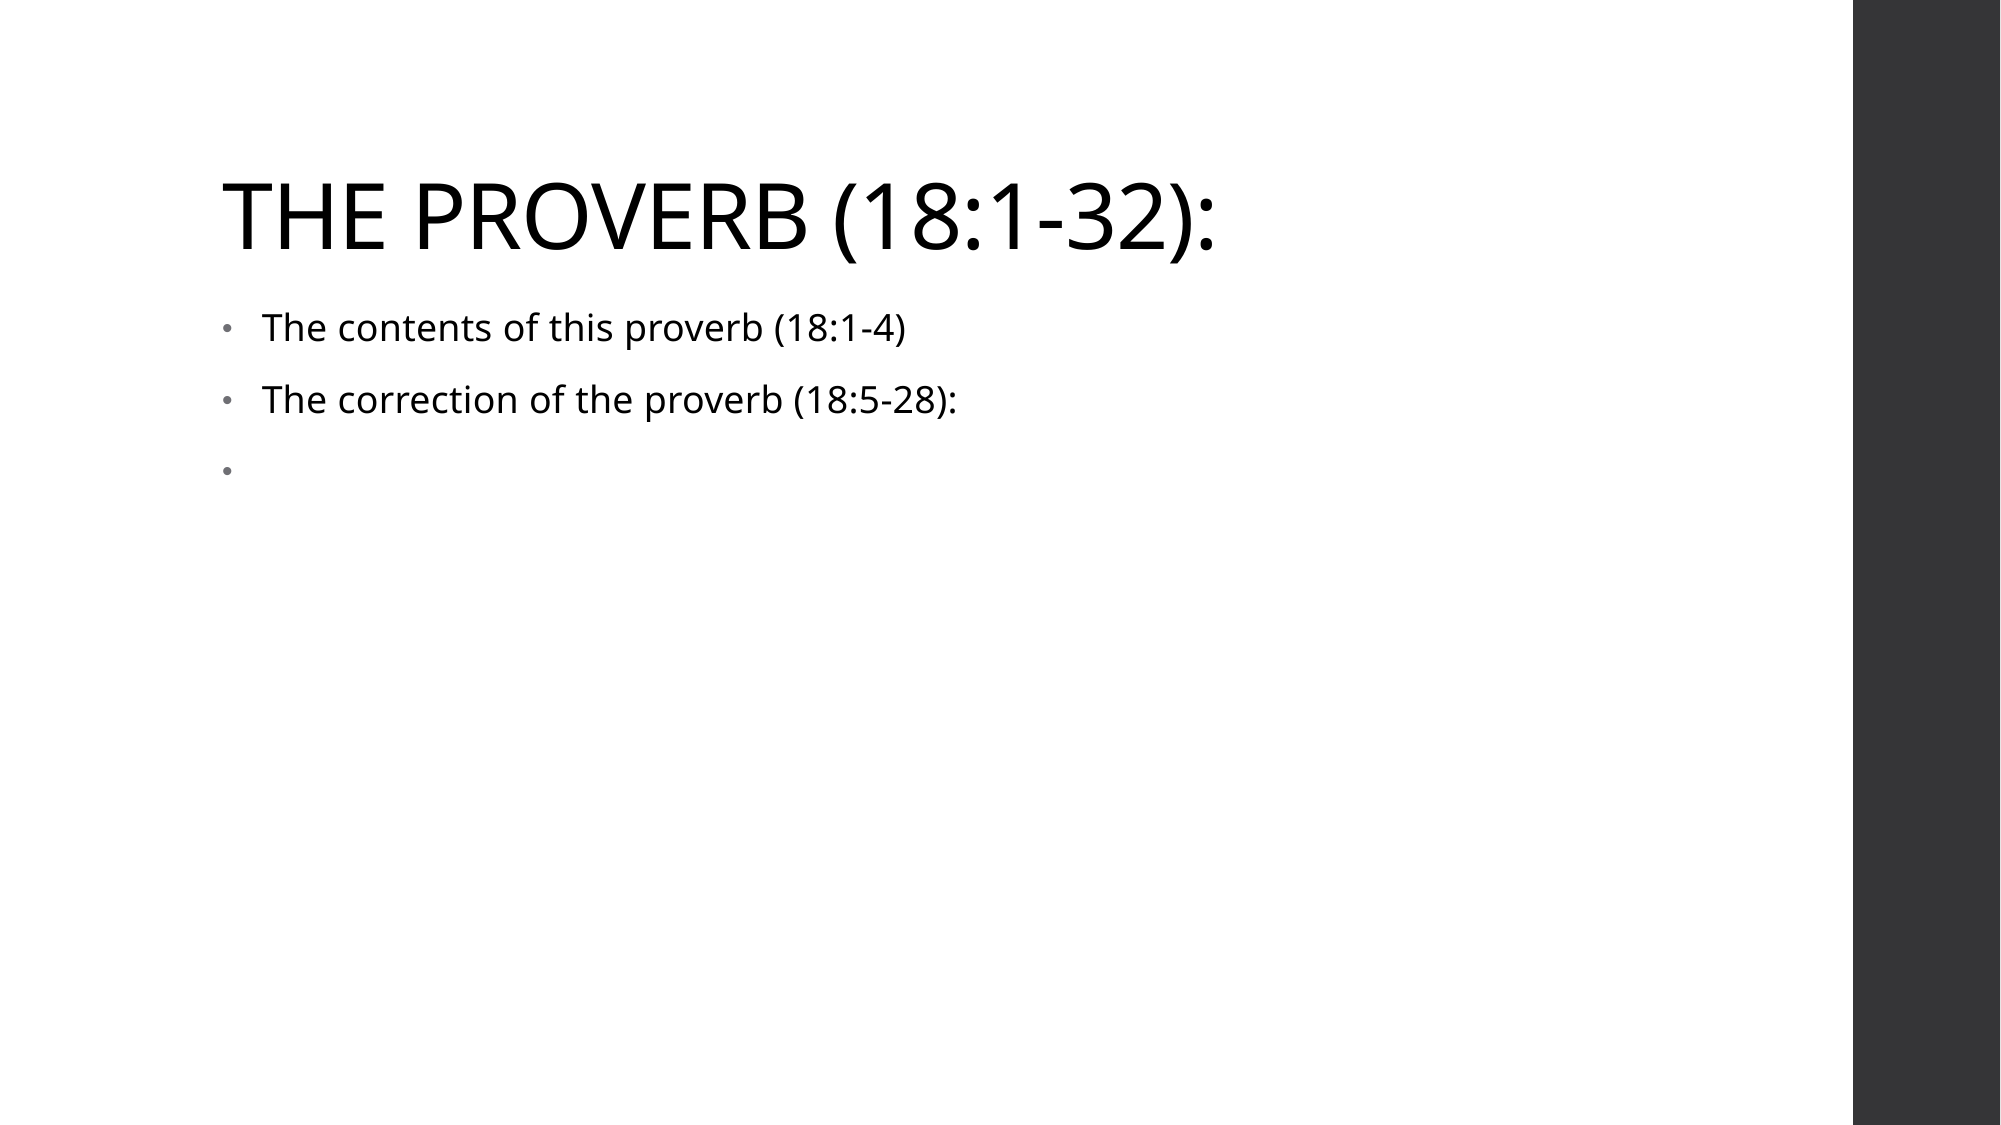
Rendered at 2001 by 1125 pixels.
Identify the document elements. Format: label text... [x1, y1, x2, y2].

title THE PROVERB (18:1-32): [206, 60, 1797, 278]
list The contents of this proverb (18:1-4) The correction of the proverb (18:5-28): [206, 299, 1617, 1014]
